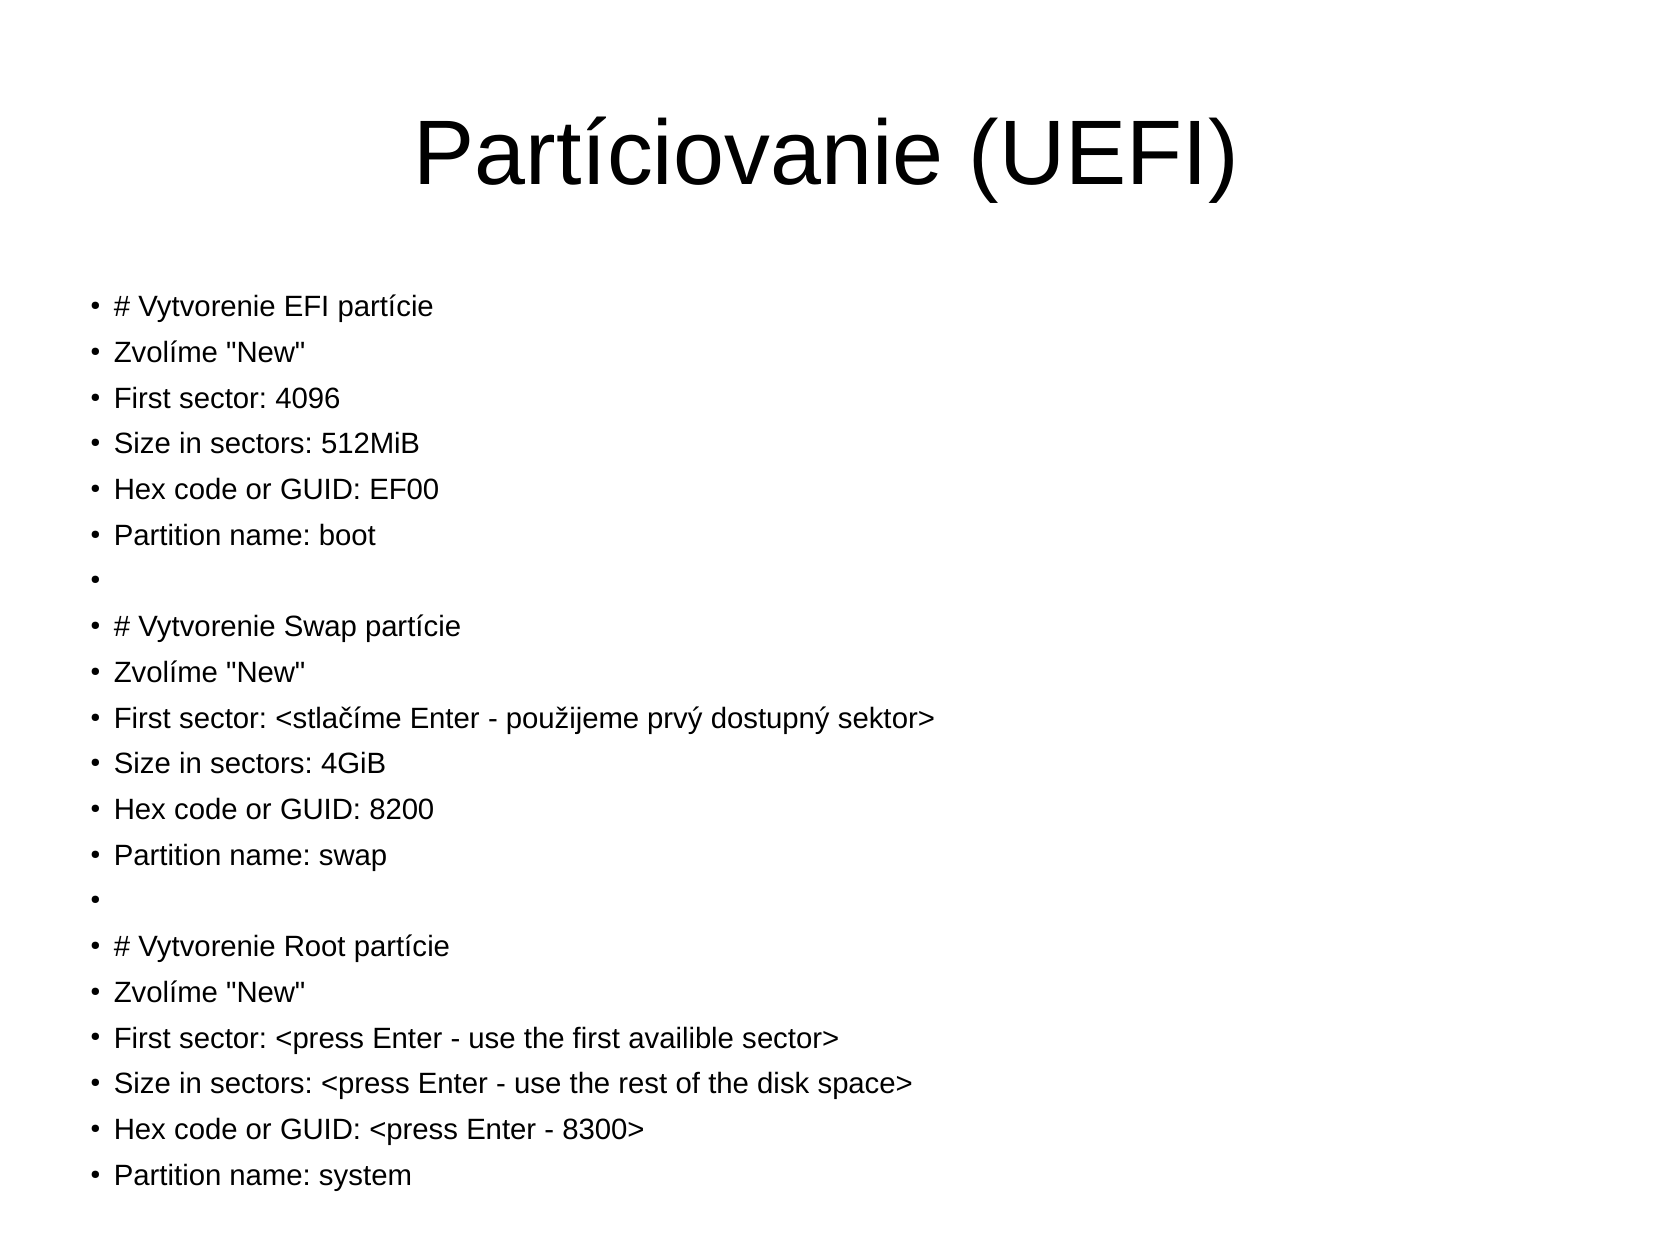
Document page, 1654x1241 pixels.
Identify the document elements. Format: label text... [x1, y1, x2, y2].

list # Vytvorenie EFI partície Zvolíme "New" First sector: 4096 Size in sectors: 512MiB Hex code or GUID: EF00 Partition name: boot # Vytvorenie Swap partície Zvolíme "New" First sector: <stlačíme Enter - použijeme prvý dostupný sektor> Size in sectors: 4GiB Hex code or GUID: 8200 Partition name: swap # Vytvorenie Root partície Zvolíme "New" First sector: <press Enter - use the first availible sector> Size in sectors: <press Enter - use the rest of the disk space> Hex code or GUID: <press Enter - 8300> Partition name: system [82, 290, 1571, 1193]
title Partíciovanie (UEFI) [82, 49, 1571, 257]
